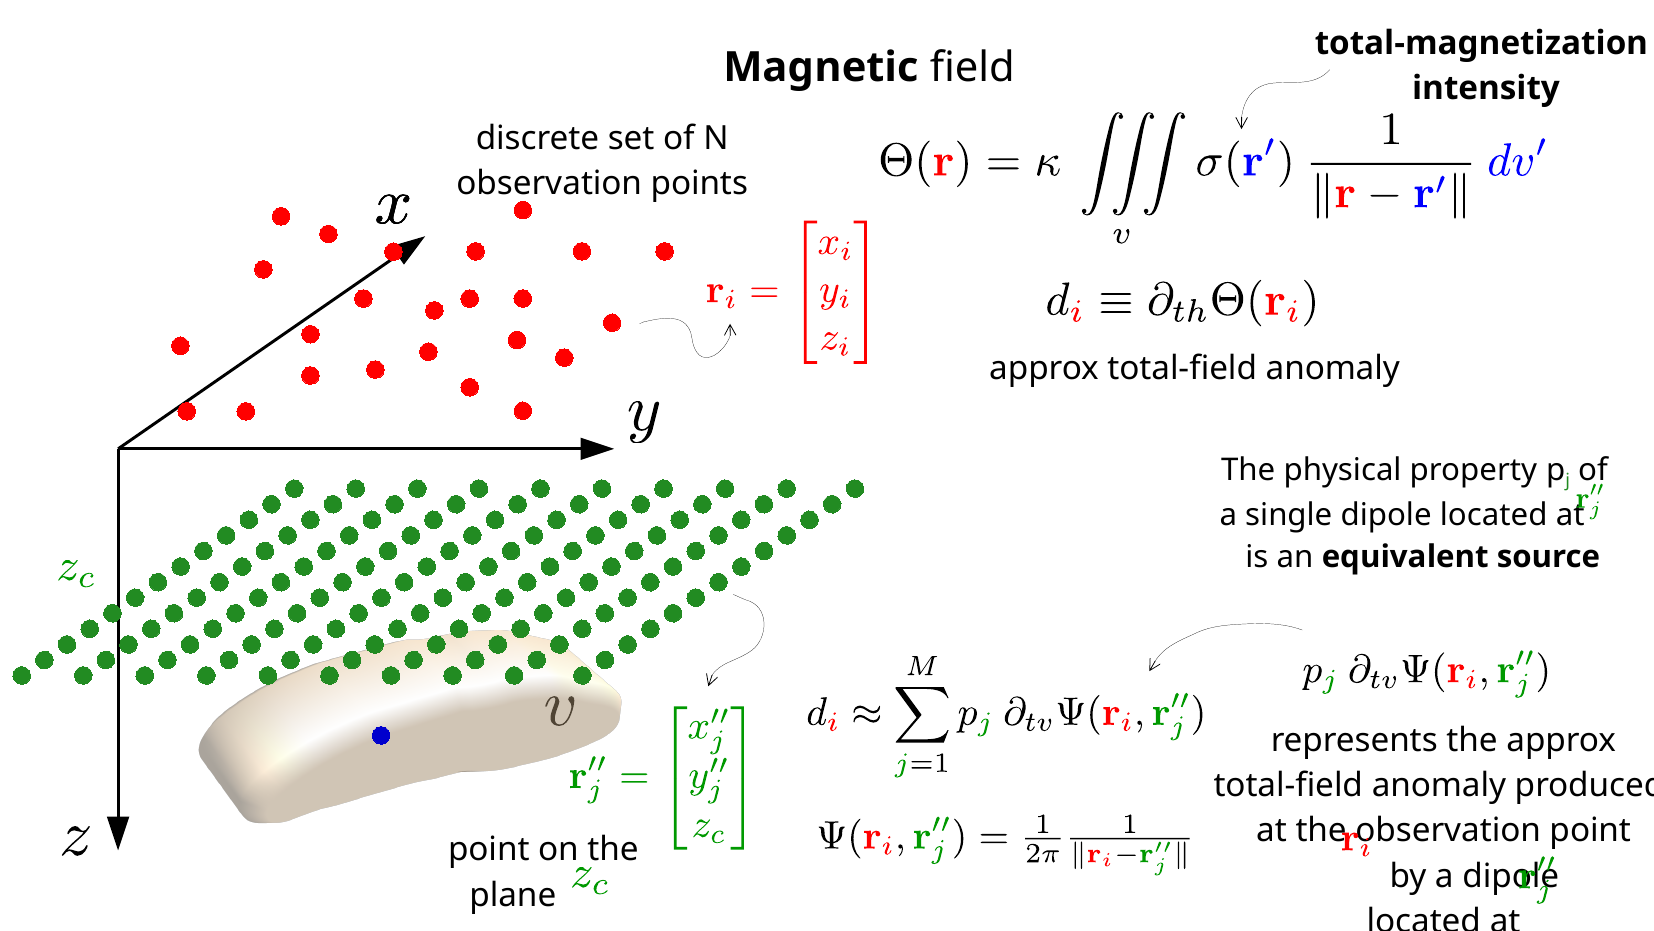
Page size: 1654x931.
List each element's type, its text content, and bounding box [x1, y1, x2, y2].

text_box [631, 495, 650, 514]
text_box [541, 557, 559, 576]
text_box [395, 573, 413, 592]
text_box [177, 402, 196, 421]
text_box [427, 635, 446, 654]
text_box [301, 510, 320, 529]
text_box [534, 604, 553, 623]
text_box [135, 666, 154, 685]
text_box [379, 542, 397, 560]
text_box [97, 651, 115, 669]
text_box [324, 495, 342, 514]
text_box [664, 604, 682, 623]
text_box [408, 479, 427, 498]
text_box [609, 510, 627, 529]
text_box [356, 557, 375, 576]
text_box [419, 342, 438, 361]
text_box [466, 242, 485, 261]
text_box [463, 526, 482, 545]
text_box [301, 325, 320, 344]
text_box [288, 604, 306, 623]
text_box [595, 604, 614, 623]
text_box [424, 510, 443, 529]
text_box [570, 495, 589, 514]
text_box [149, 573, 167, 592]
text_box [58, 635, 76, 654]
text_box [126, 588, 145, 607]
text_box [103, 604, 122, 623]
text_box [648, 526, 666, 545]
text_box [404, 651, 423, 669]
text_box [823, 495, 842, 514]
text_box [304, 635, 323, 654]
picture [567, 704, 759, 852]
text_box [472, 604, 491, 623]
text_box [518, 573, 537, 592]
text_box discrete set of N observation points [413, 106, 792, 195]
text_box [709, 573, 728, 592]
text_box [278, 526, 297, 545]
text_box [165, 604, 183, 623]
text_box total-magnetization intensity [1300, 11, 1636, 107]
text_box [557, 588, 575, 607]
text_box [281, 651, 300, 669]
picture [704, 112, 1547, 366]
text_box [686, 588, 705, 607]
text_box [525, 526, 543, 545]
text_box [425, 301, 444, 320]
text_box [343, 651, 361, 669]
picture [56, 560, 95, 588]
text_box [450, 619, 468, 638]
text_box [573, 666, 592, 685]
text_box [210, 573, 229, 592]
text_box [514, 401, 532, 420]
text_box [547, 510, 566, 529]
text_box [35, 651, 54, 669]
text_box [618, 635, 637, 654]
text_box [505, 666, 523, 685]
text_box [272, 207, 290, 226]
text_box [625, 542, 644, 560]
text_box [641, 619, 660, 638]
text_box [319, 225, 338, 243]
text_box [236, 402, 255, 421]
text_box [384, 242, 403, 261]
text_box approx total-field anomaly [974, 336, 1396, 388]
text_box [411, 604, 430, 623]
text_box [203, 619, 222, 638]
text_box [596, 651, 614, 669]
text_box [365, 635, 384, 654]
text_box [249, 588, 268, 607]
picture [1340, 832, 1371, 857]
text_box [593, 479, 611, 498]
picture [1517, 856, 1555, 904]
picture [1575, 483, 1604, 520]
text_box [495, 588, 514, 607]
text_box [265, 619, 284, 638]
text_box [456, 573, 475, 592]
text_box [502, 542, 520, 560]
text_box [142, 619, 161, 638]
text_box [508, 331, 526, 349]
text_box [272, 573, 290, 592]
text_box Magnetic field [708, 29, 1071, 91]
text_box [531, 479, 550, 498]
text_box [256, 542, 274, 560]
text_box [466, 651, 485, 669]
text_box [171, 336, 190, 355]
text_box [119, 635, 138, 654]
text_box [443, 666, 462, 685]
text_box [641, 573, 660, 592]
text_box [74, 666, 93, 685]
text_box [197, 666, 216, 685]
picture [374, 194, 413, 224]
text_box [320, 666, 339, 685]
text_box [513, 289, 532, 308]
text_box [301, 366, 320, 385]
text_box [555, 348, 574, 367]
text_box [385, 495, 404, 514]
text_box [285, 479, 304, 498]
text_box [333, 573, 352, 592]
picture [816, 814, 1190, 876]
text_box [254, 260, 273, 279]
text_box [372, 726, 390, 745]
text_box [511, 619, 530, 638]
text_box [732, 510, 751, 529]
text_box [800, 510, 819, 529]
text_box [514, 201, 532, 219]
text_box [579, 573, 598, 592]
text_box [486, 510, 504, 529]
text_box [755, 495, 773, 514]
text_box [573, 242, 591, 261]
text_box point on the plane [419, 817, 668, 916]
text_box [777, 526, 796, 545]
text_box [470, 479, 488, 498]
text_box represents the approx total-field anomaly produced at the observation point by a dipole located at [1198, 708, 1654, 906]
text_box [226, 604, 245, 623]
picture [626, 401, 662, 443]
text_box [618, 588, 637, 607]
text_box [550, 635, 569, 654]
text_box [586, 526, 605, 545]
text_box [602, 557, 621, 576]
picture [806, 656, 1207, 778]
text_box [846, 479, 864, 498]
text_box [346, 479, 365, 498]
text_box [527, 651, 546, 669]
text_box [573, 619, 592, 638]
text_box [440, 542, 459, 560]
text_box [603, 313, 621, 332]
text_box [158, 651, 177, 669]
text_box [460, 378, 479, 397]
text_box [181, 635, 199, 654]
text_box [80, 619, 99, 638]
text_box [240, 510, 258, 529]
text_box [777, 479, 796, 498]
text_box [294, 557, 313, 576]
text_box [508, 495, 527, 514]
text_box [709, 526, 728, 545]
text_box The physical property pj of a single dipole located at is an equivalent source [1204, 439, 1630, 591]
text_box [194, 542, 213, 560]
text_box [317, 542, 336, 560]
picture [1302, 650, 1552, 698]
text_box [310, 588, 329, 607]
text_box [187, 588, 206, 607]
text_box [434, 588, 452, 607]
text_box [259, 666, 277, 685]
text_box [732, 557, 751, 576]
text_box [217, 526, 235, 545]
text_box [349, 604, 368, 623]
text_box [447, 495, 466, 514]
text_box [388, 619, 407, 638]
text_box [340, 526, 359, 545]
text_box [262, 495, 281, 514]
text_box [686, 542, 705, 560]
text_box [233, 557, 252, 576]
text_box [366, 360, 385, 379]
text_box [479, 557, 498, 576]
text_box [242, 635, 261, 654]
text_box [372, 588, 391, 607]
picture [570, 867, 609, 895]
text_box [401, 526, 420, 545]
text_box [417, 557, 436, 576]
text_box [716, 479, 734, 498]
text_box [654, 479, 673, 498]
text_box [460, 289, 479, 308]
text_box [664, 557, 682, 576]
text_box [488, 635, 507, 654]
picture [1043, 278, 1322, 329]
text_box [12, 666, 31, 685]
text_box [755, 542, 773, 560]
text_box [670, 510, 689, 529]
picture [59, 826, 93, 856]
text_box [171, 557, 190, 576]
text_box [563, 542, 582, 560]
text_box [382, 666, 400, 685]
text_box [354, 289, 373, 308]
text_box [655, 242, 674, 261]
text_box [327, 619, 345, 638]
text_box [693, 495, 712, 514]
text_box [220, 651, 238, 669]
text_box [363, 510, 381, 529]
